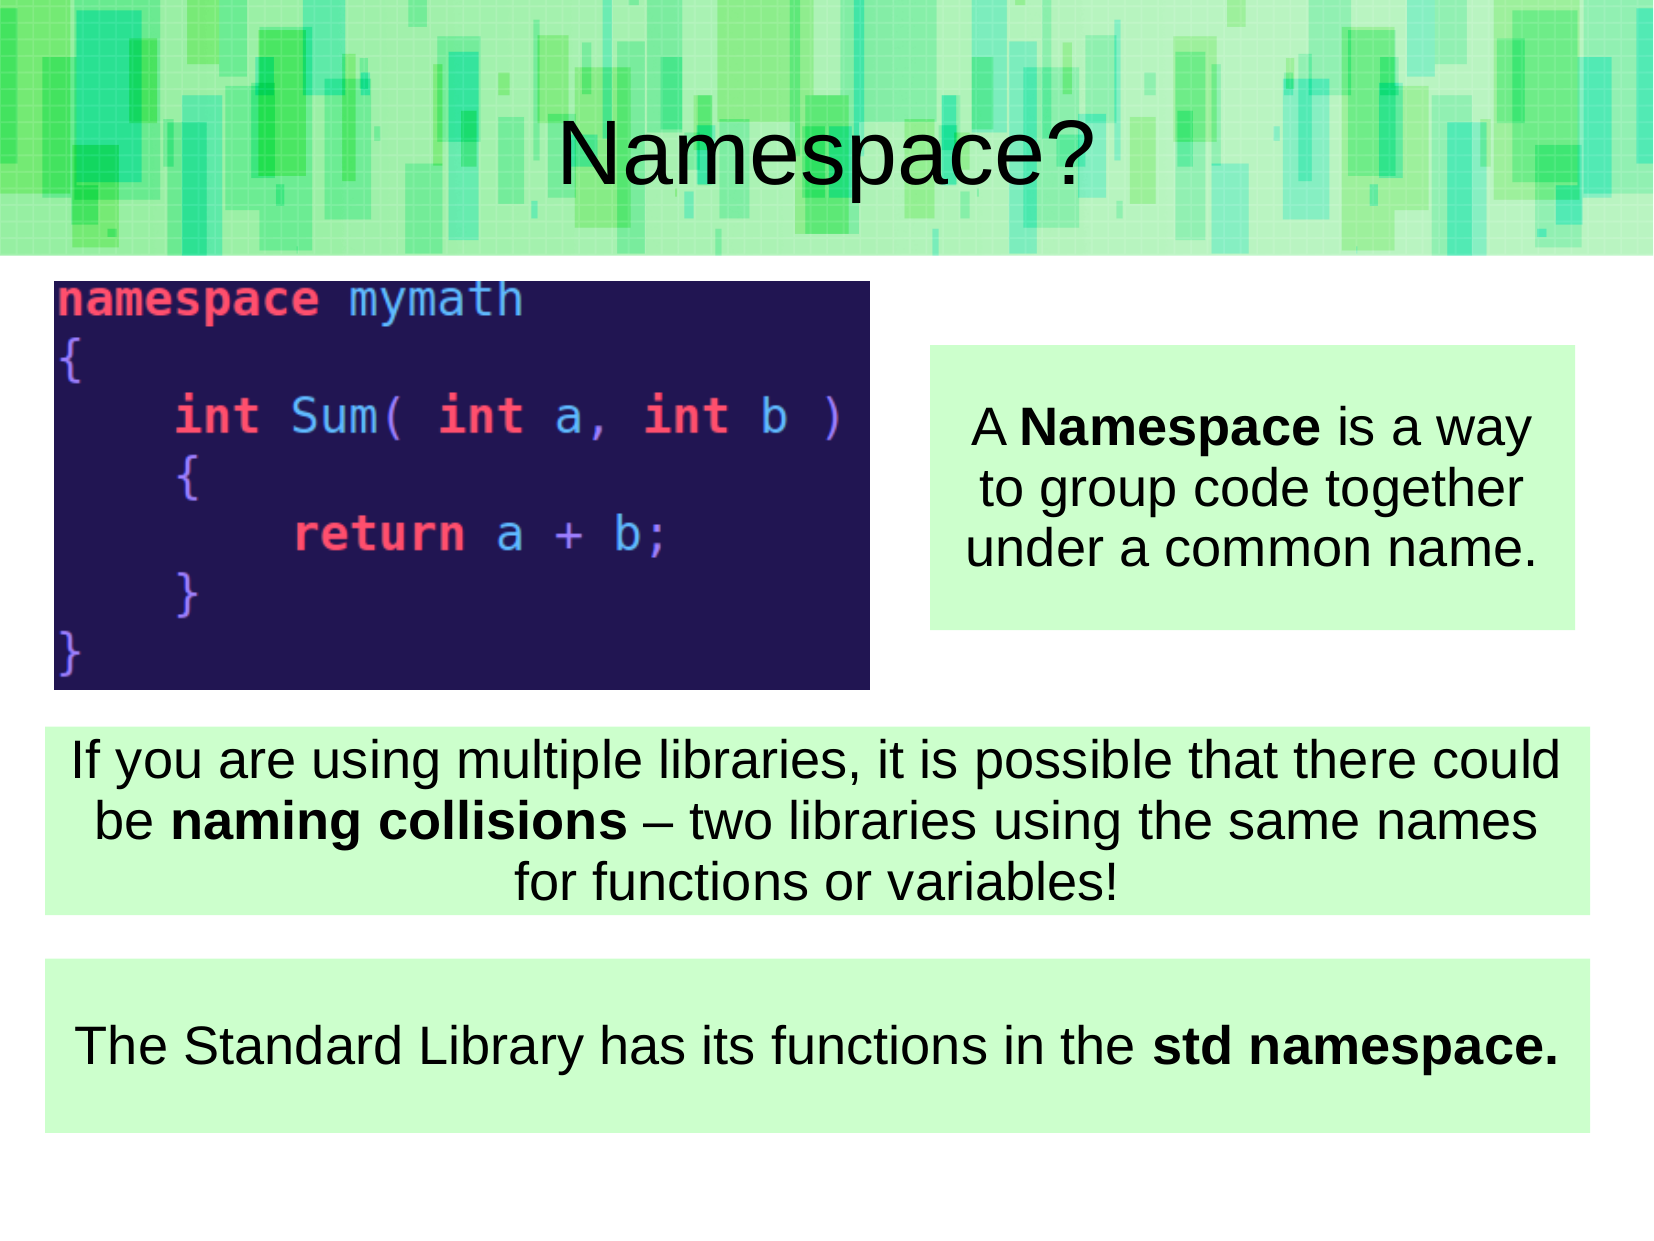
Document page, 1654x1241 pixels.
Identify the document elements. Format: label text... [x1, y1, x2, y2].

text_box A Namespace is a way to group code together under a common name. [930, 345, 1576, 631]
title Namespace? [82, 49, 1571, 257]
text_box If you are using multiple libraries, it is possible that there could be naming collisions – two libraries using the same names for functions or variables! [45, 726, 1591, 916]
text_box The Standard Library has its functions in the std namespace. [45, 958, 1591, 1133]
picture [0, 0, 1654, 1241]
